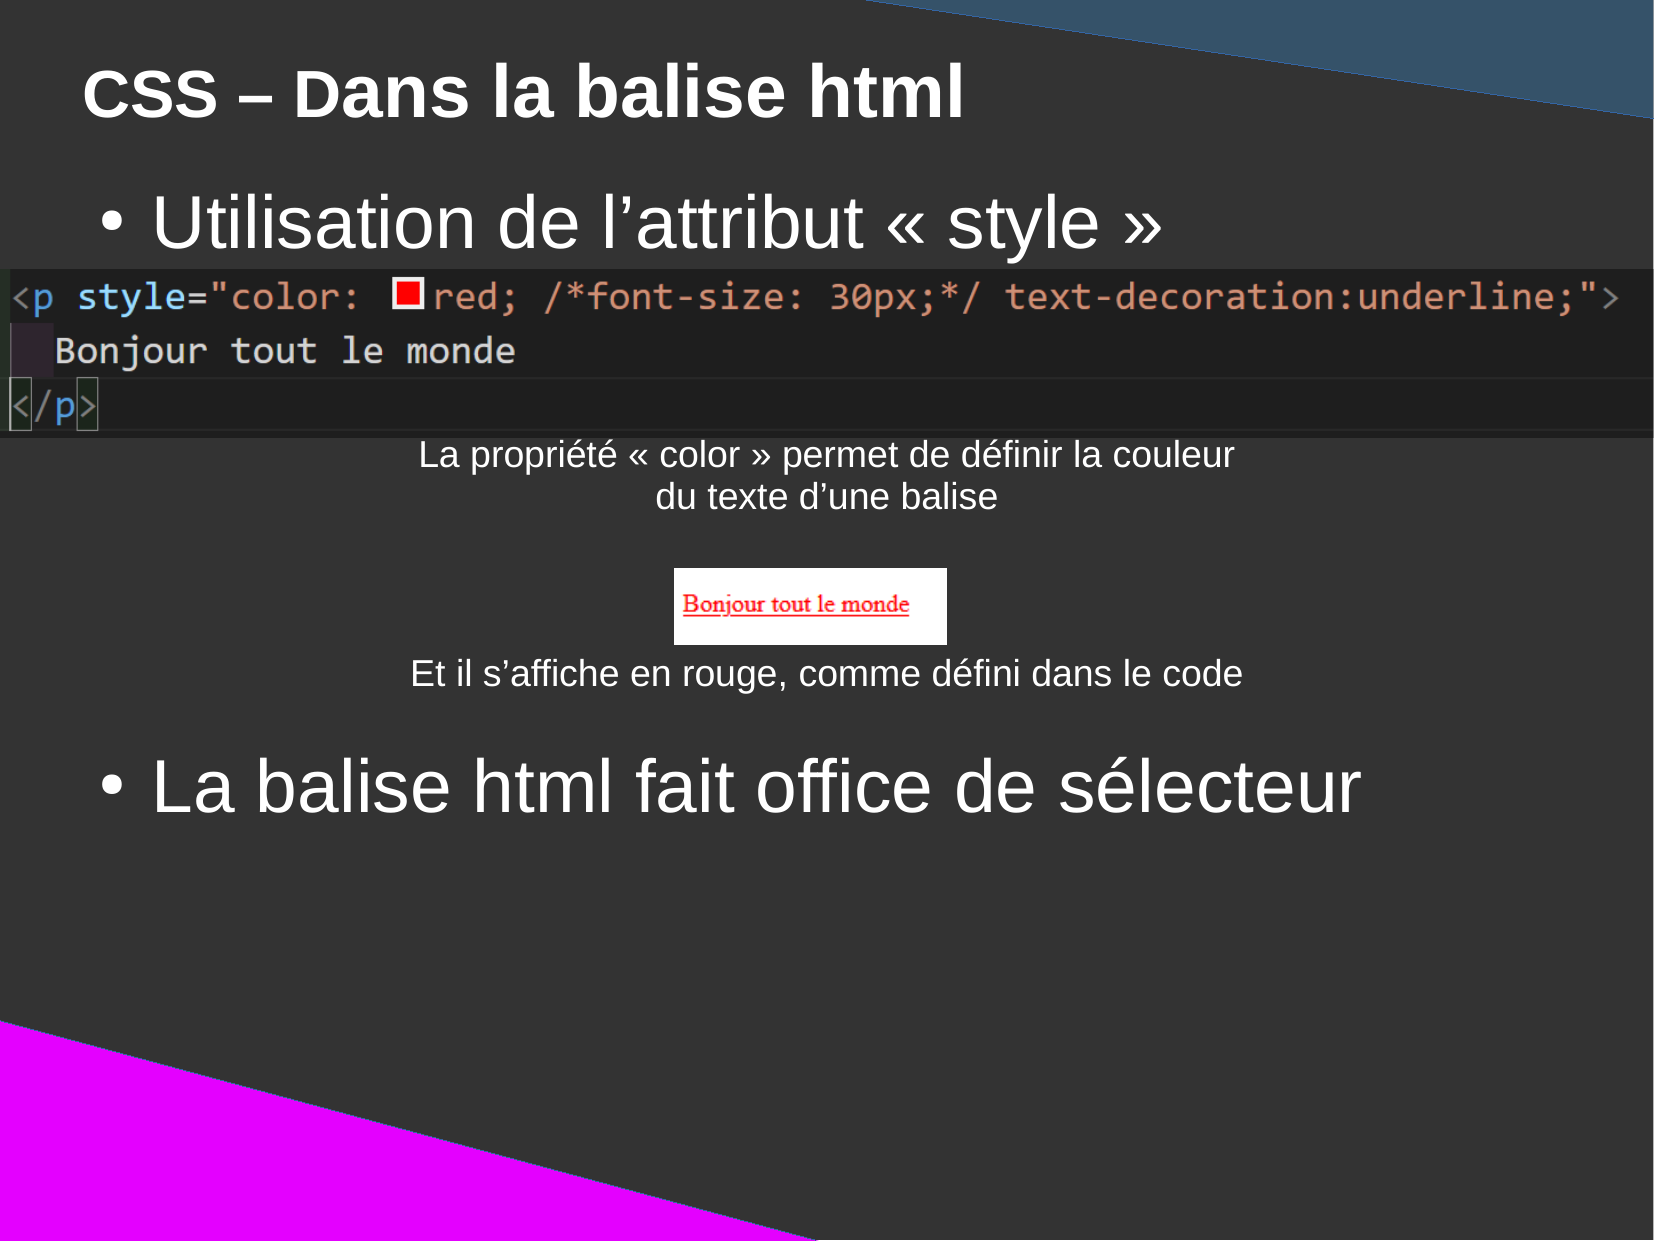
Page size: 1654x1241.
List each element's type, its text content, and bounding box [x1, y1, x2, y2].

text_box La propriété « color » permet de définir la couleur du texte d’une balise [389, 438, 1265, 558]
title CSS – Dans la balise html [82, 49, 1571, 176]
text_box [866, 0, 1654, 119]
list La balise html fait office de sélecteur [80, 744, 1605, 864]
text_box [0, 1020, 819, 1241]
picture [674, 568, 947, 645]
picture [0, 269, 1654, 438]
text_box Et il s’affiche en rouge, comme défini dans le code [389, 644, 1265, 744]
list Utilisation de l’attribut « style » [80, 180, 1605, 269]
